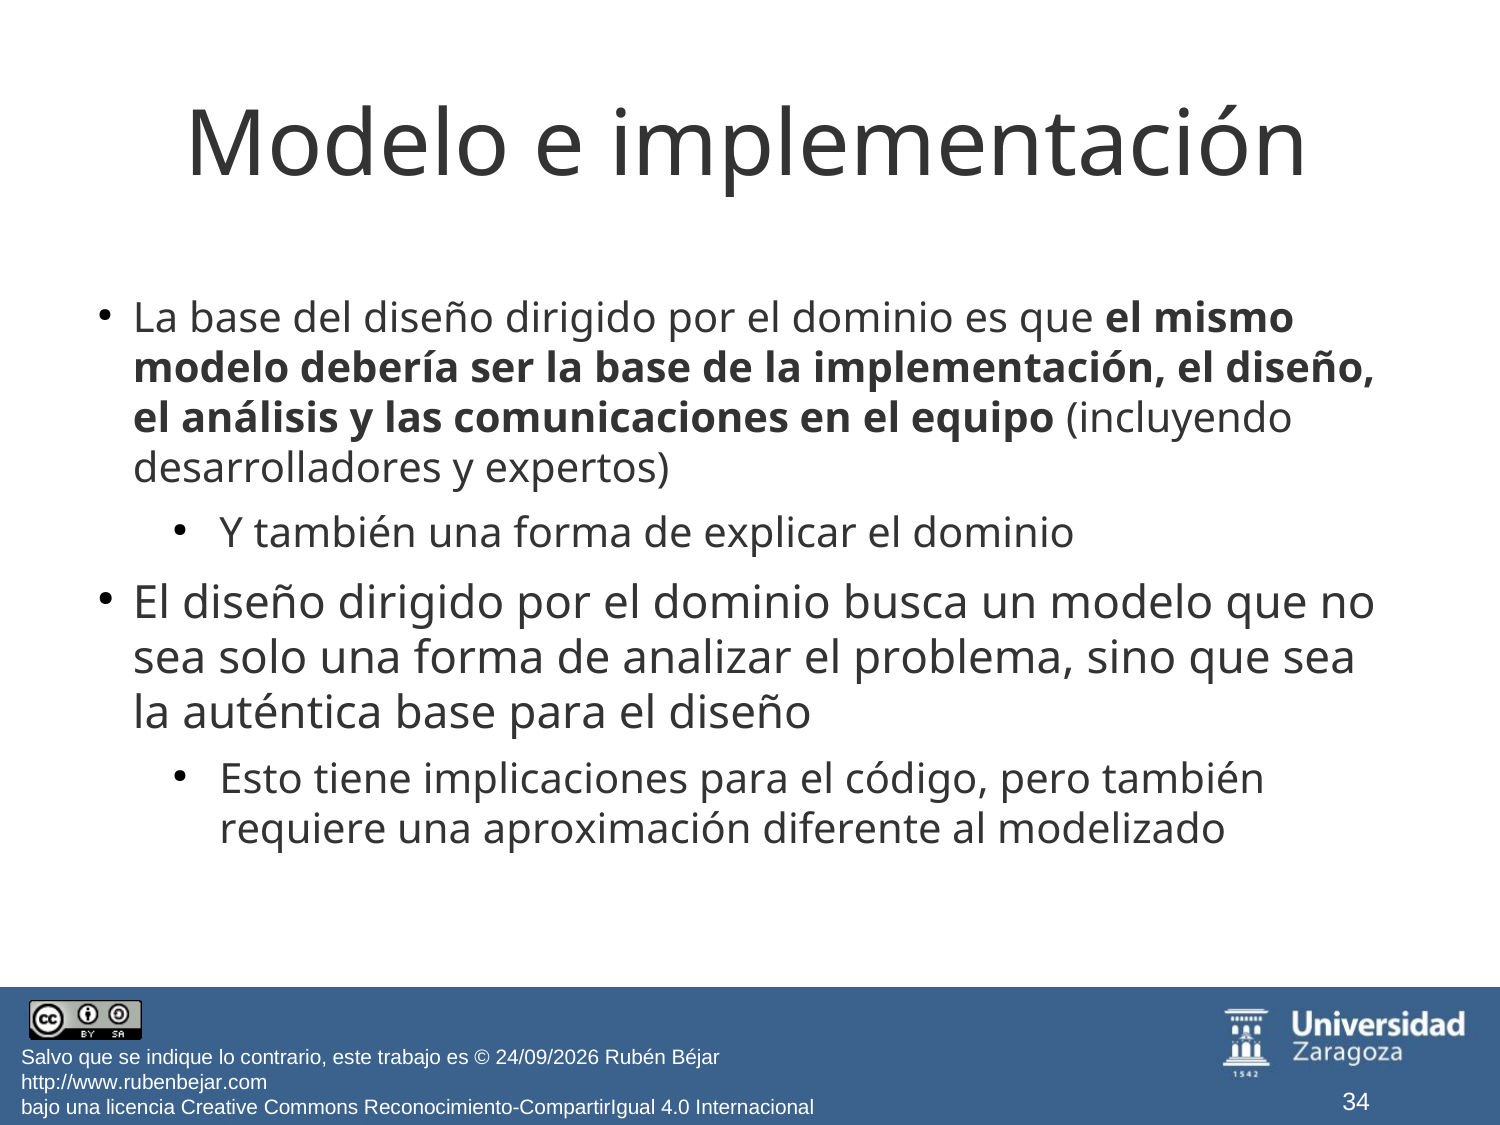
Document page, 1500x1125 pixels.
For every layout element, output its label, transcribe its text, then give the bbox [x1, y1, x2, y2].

picture [0, 987, 1500, 1125]
list La base del diseño dirigido por el dominio es que el mismo modelo debería ser la base de la implementación, el diseño, el análisis y las comunicaciones en el equipo (incluyendo desarrolladores y expertos) Y también una forma de explicar el dominio El diseño dirigido por el dominio busca un modelo que no sea solo una forma de analizar el problema, sino que sea la auténtica base para el diseño Esto tiene implicaciones para el código, pero también requiere una aproximación diferente al modelizado [82, 283, 1418, 567]
title Modelo e implementación [74, 21, 1420, 257]
